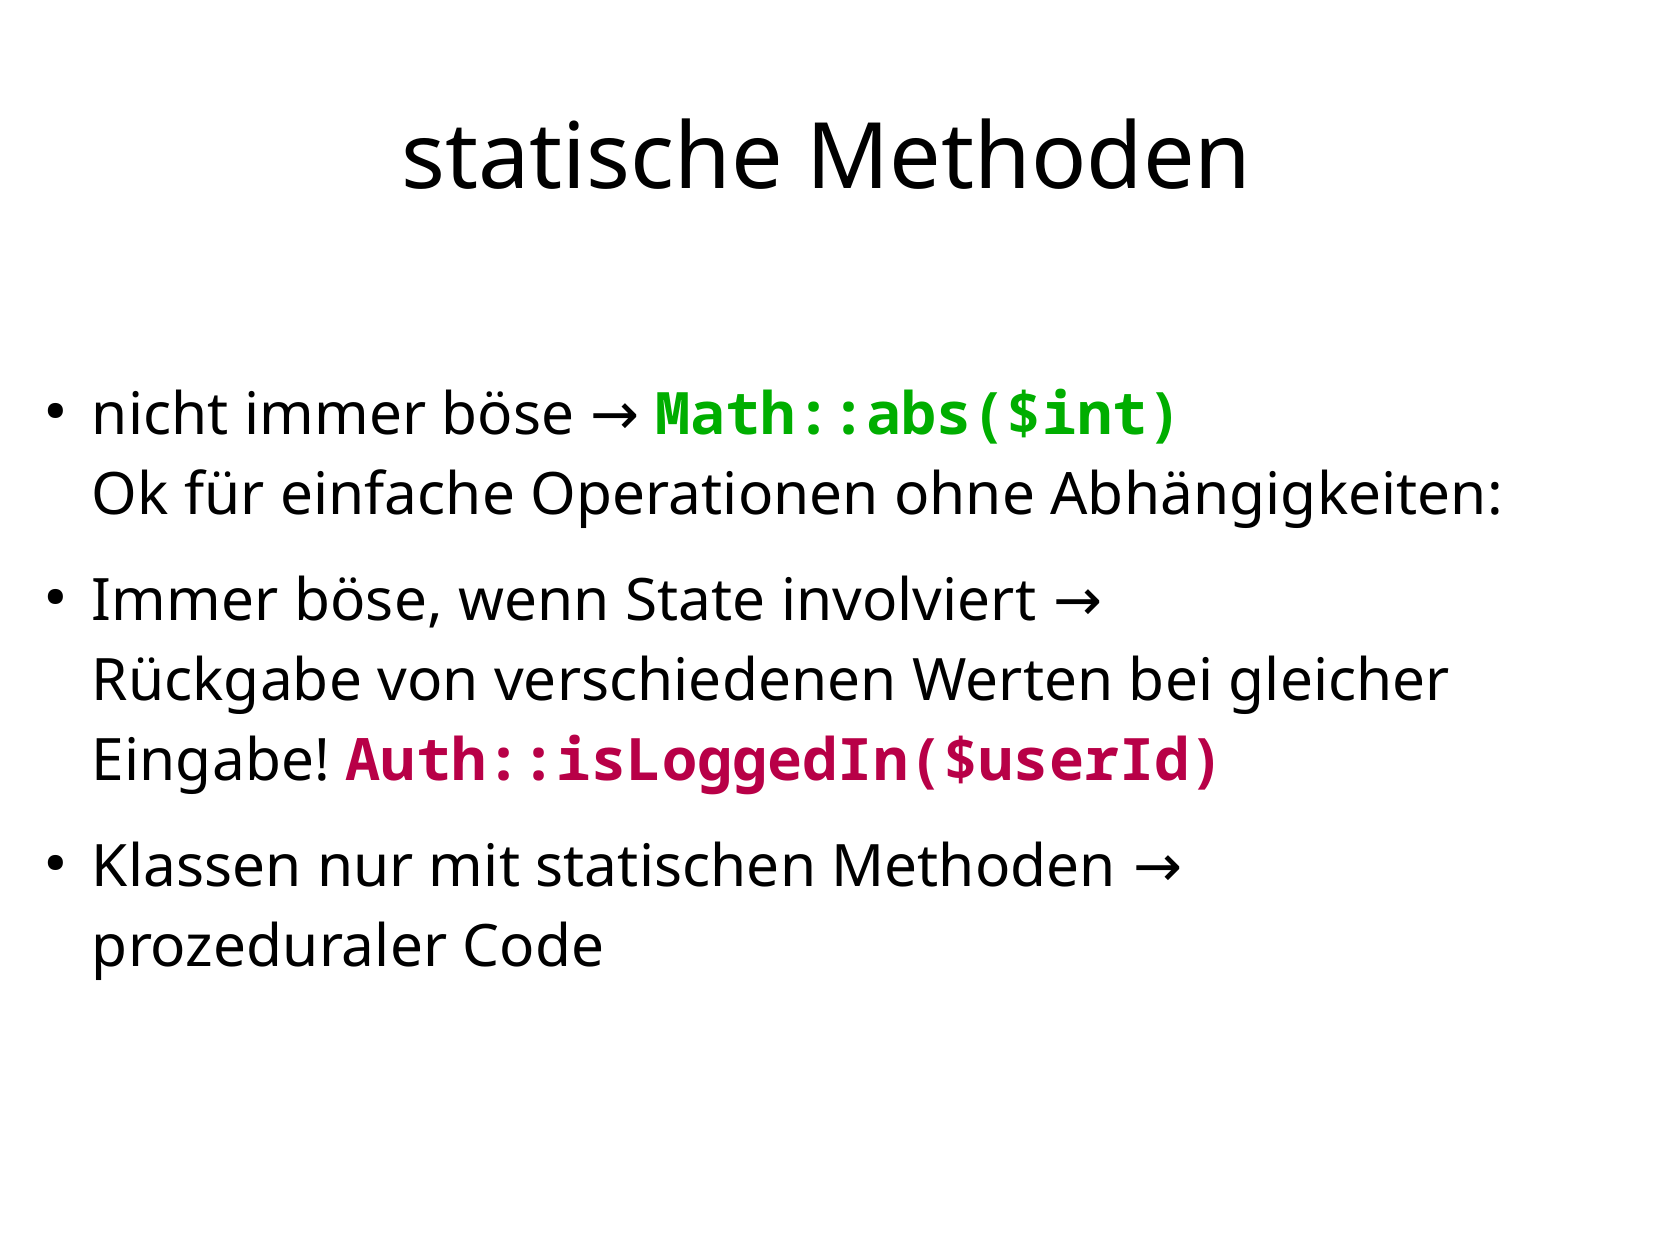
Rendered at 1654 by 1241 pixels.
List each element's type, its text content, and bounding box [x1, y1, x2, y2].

title statische Methoden [82, 56, 1571, 250]
list nicht immer böse → Math::abs($int) Ok für einfache Operationen ohne Abhängigkeiten: Immer böse, wenn State involviert → Rückgabe von verschiedenen Werten bei gleicher Eingabe! Auth::isLoggedIn($userId) Klassen nur mit statischen Methoden → prozeduraler Code [29, 372, 1625, 993]
